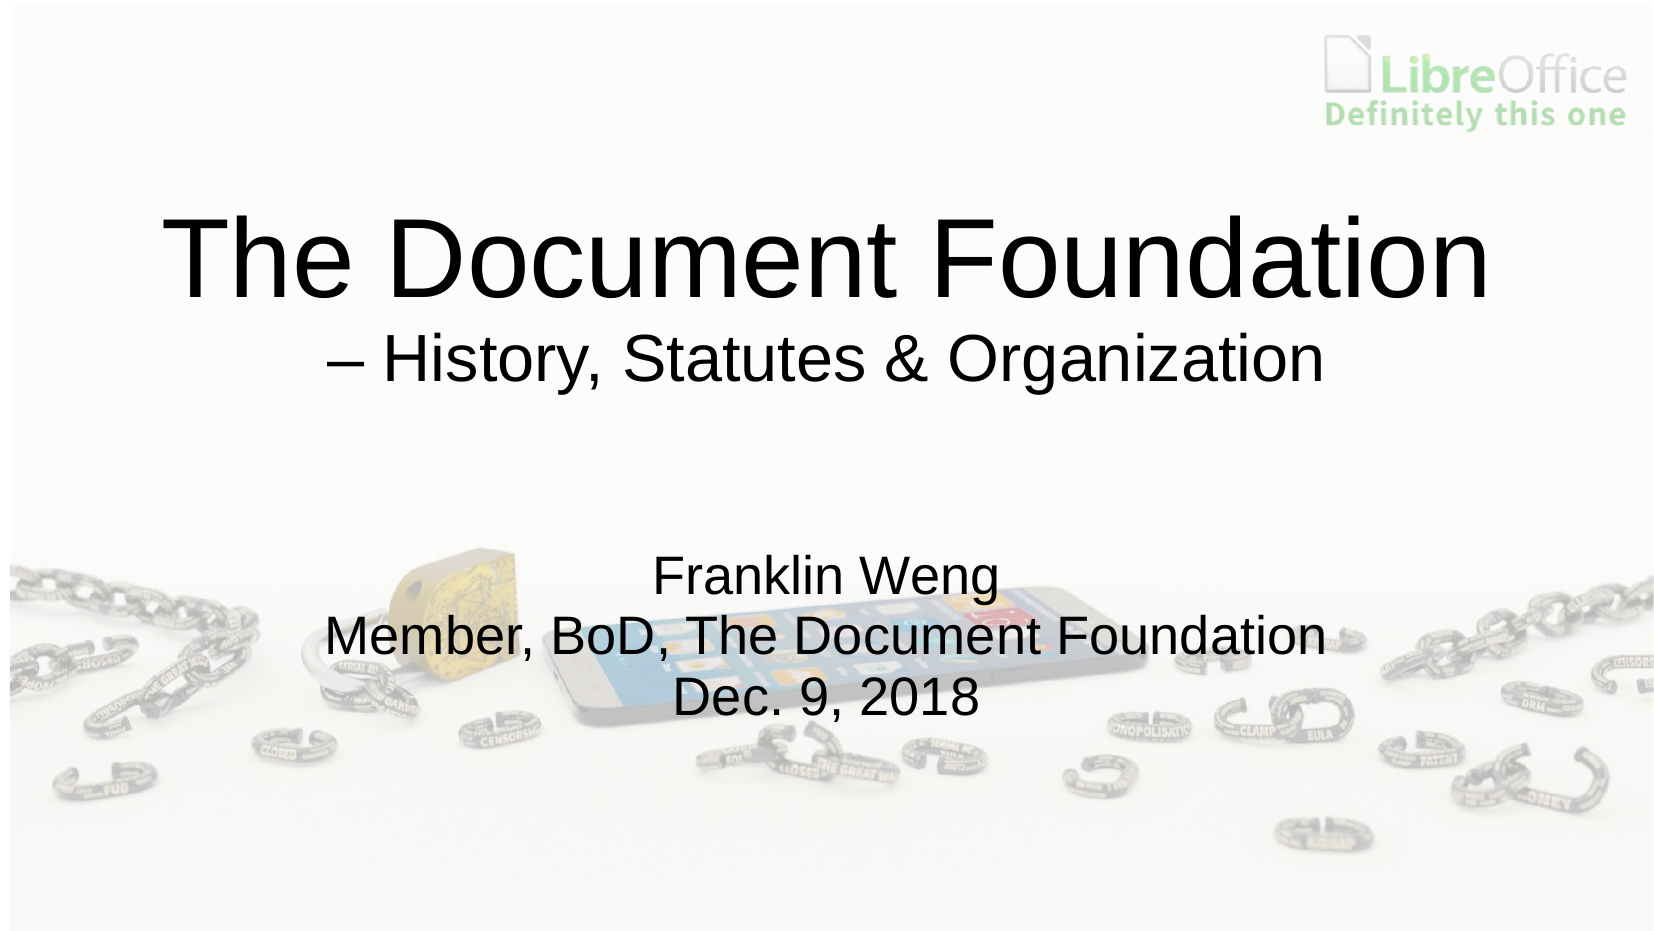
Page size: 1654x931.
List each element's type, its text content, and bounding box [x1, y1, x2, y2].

picture [9, 6, 1654, 931]
subtitle The Document Foundation – History, Statutes & Organization Franklin Weng Member, BoD, The Document Foundation Dec. 9, 2018 [82, 37, 1571, 886]
